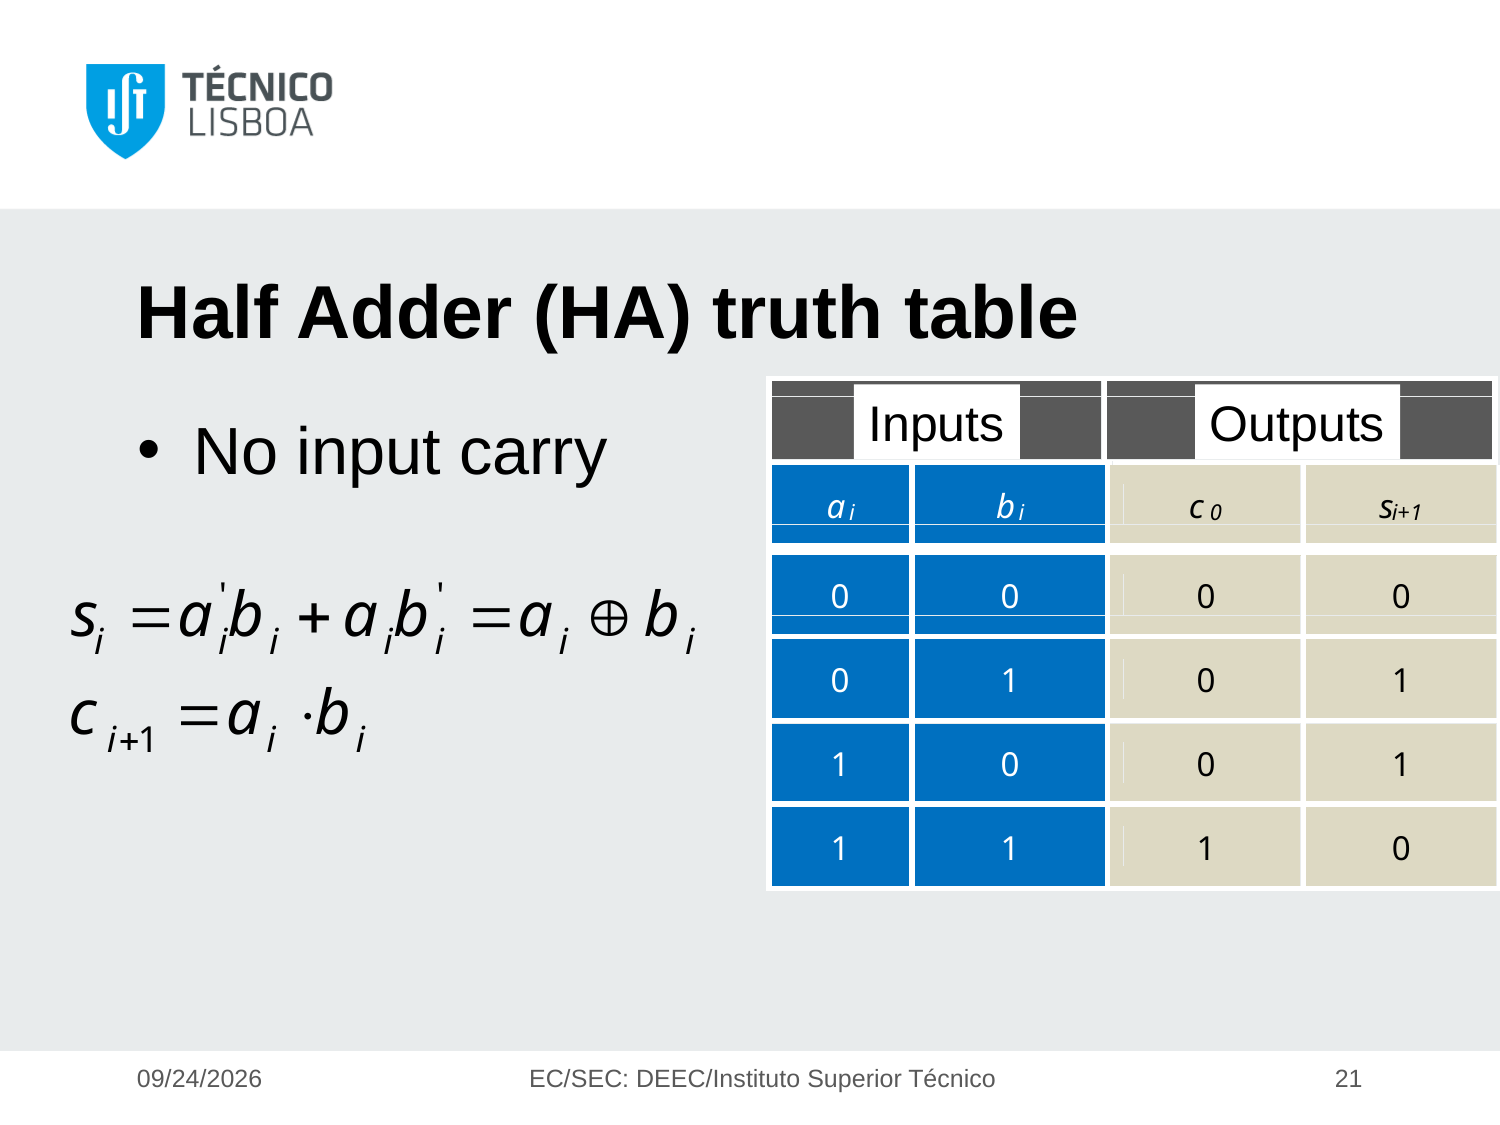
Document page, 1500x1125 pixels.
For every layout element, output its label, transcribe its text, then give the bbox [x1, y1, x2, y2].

slide_number 10/08/2018 [121, 1052, 425, 1103]
text_box Outputs [1195, 384, 1401, 460]
list No input carry [121, 400, 1378, 1005]
slide_number <number> [1077, 1052, 1378, 1103]
chart [56, 566, 714, 774]
picture [0, 0, 1500, 1125]
footer EC/SEC: DEEC/Instituto Superior Técnico [512, 1052, 1021, 1103]
title Half Adder (HA) truth table [121, 237, 1378, 381]
text_box Inputs [853, 384, 1020, 460]
